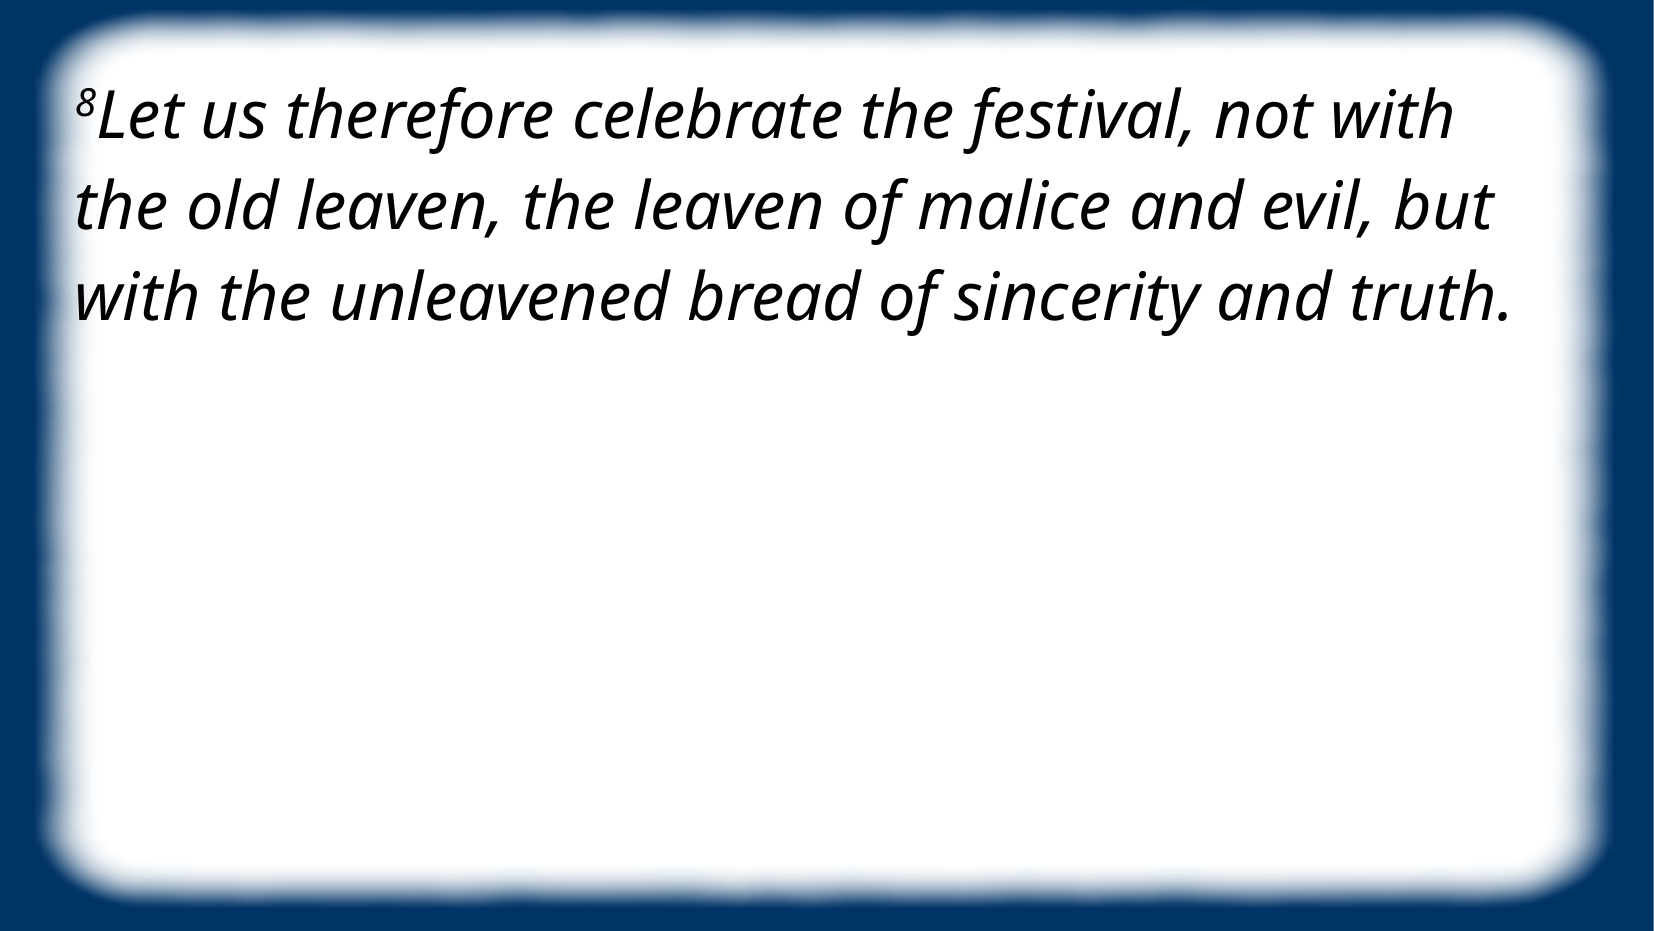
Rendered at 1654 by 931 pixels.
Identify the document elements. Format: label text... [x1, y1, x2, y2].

picture [0, 0, 1654, 931]
text_box 8Let us therefore celebrate the festival, not with the old leaven, the leaven of malice and evil, but with the unleavened bread of sincerity and truth. [60, 60, 1576, 342]
